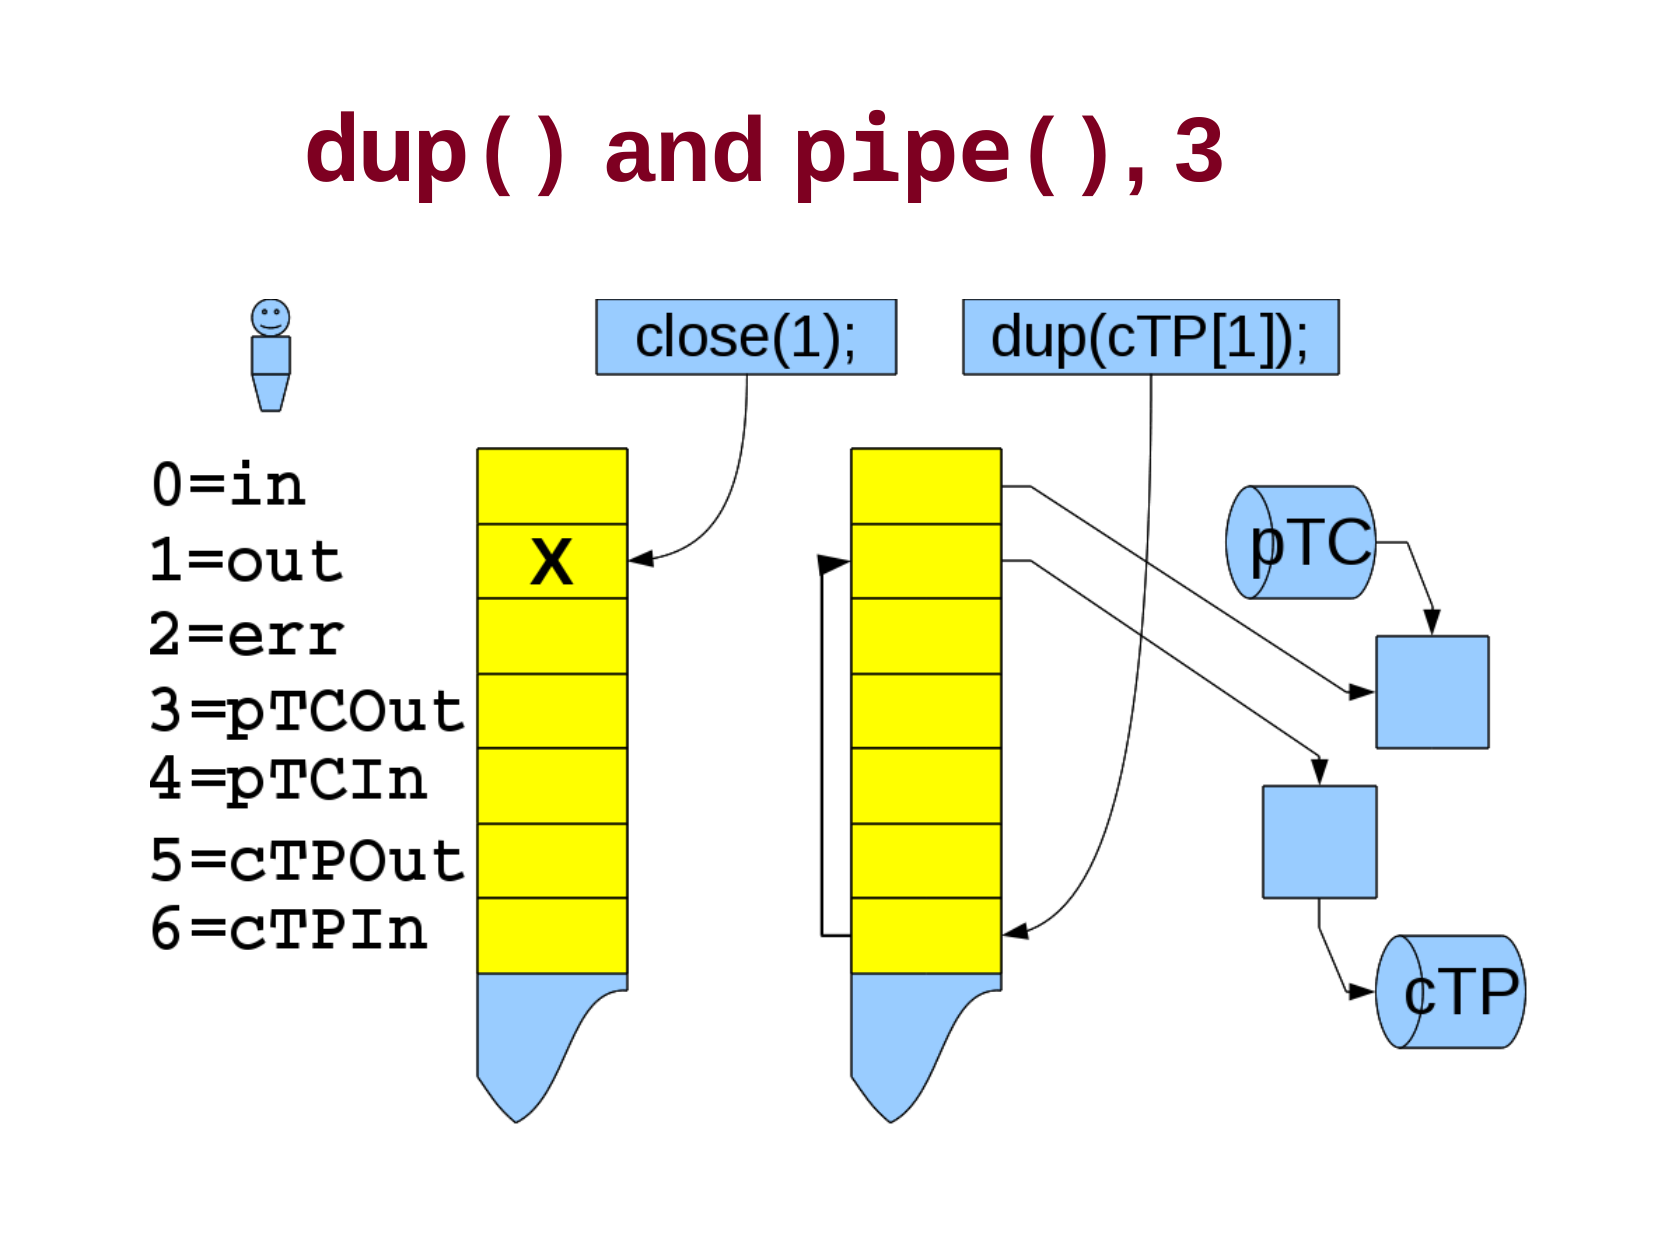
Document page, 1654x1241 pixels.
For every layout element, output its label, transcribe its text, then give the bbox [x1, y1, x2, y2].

picture [0, 0, 1654, 1241]
title dup() and pipe(), 3 [118, 48, 1411, 253]
